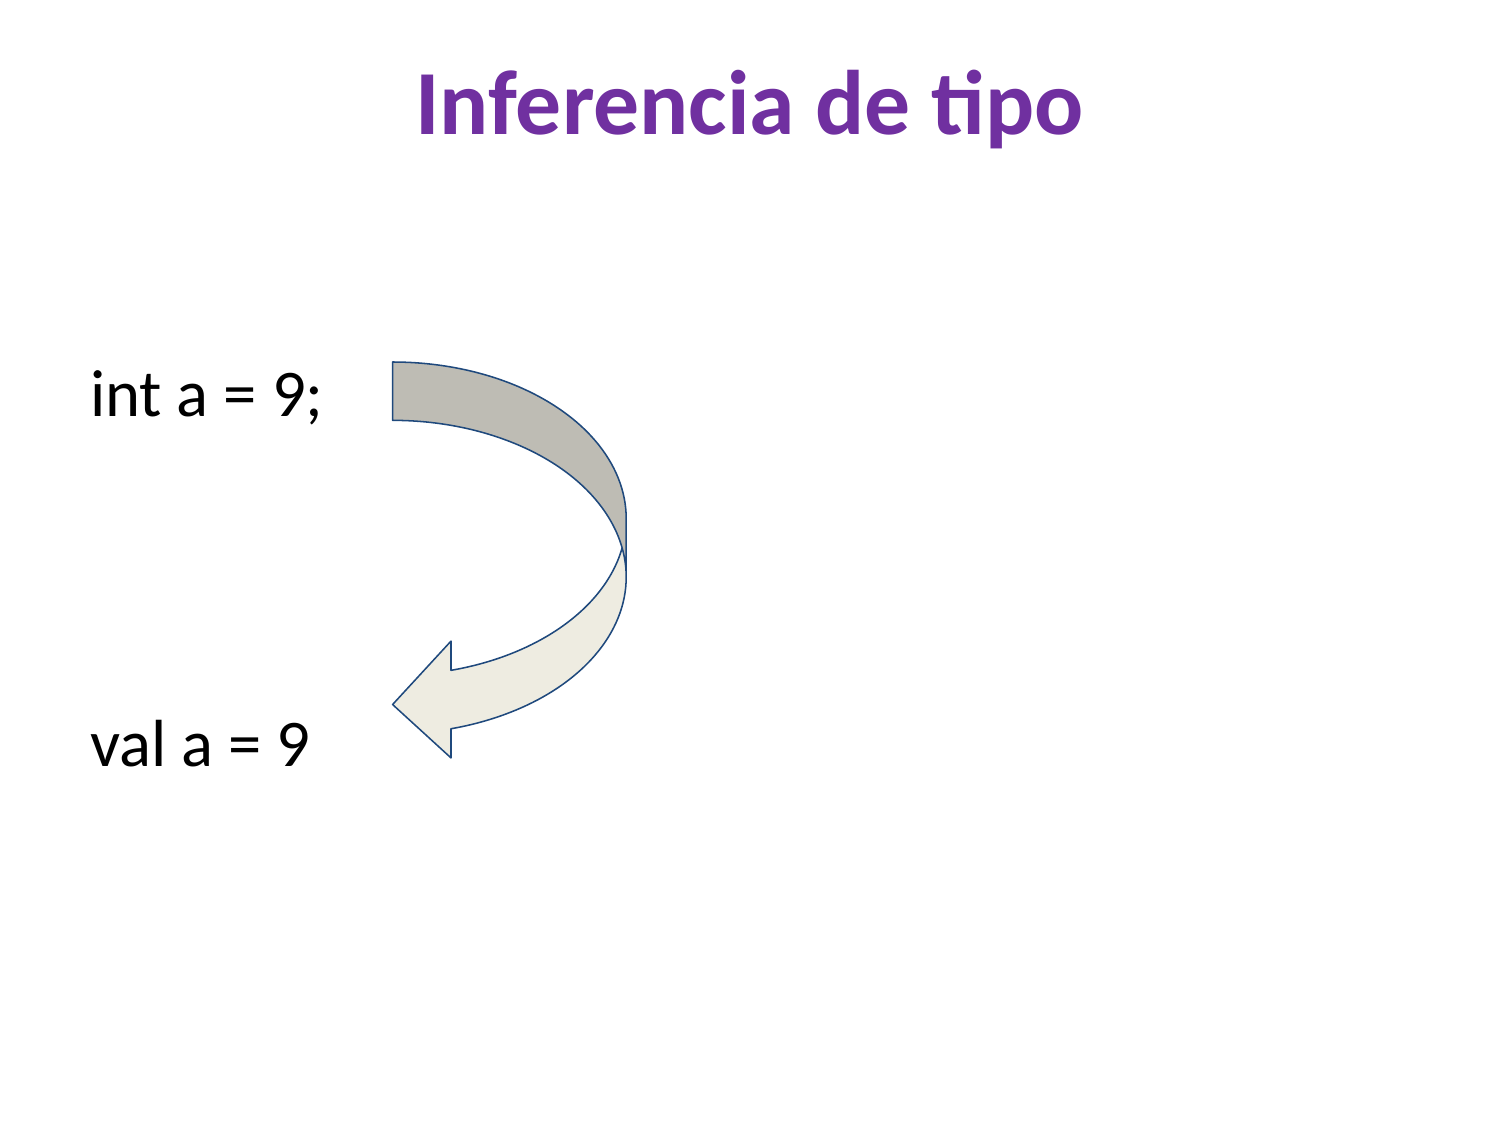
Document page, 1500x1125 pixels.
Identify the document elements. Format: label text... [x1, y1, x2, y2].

title Inferencia de tipo [75, 45, 1425, 150]
list int a = 9; val a = 9 [75, 167, 1425, 1005]
text_box [392, 362, 627, 758]
